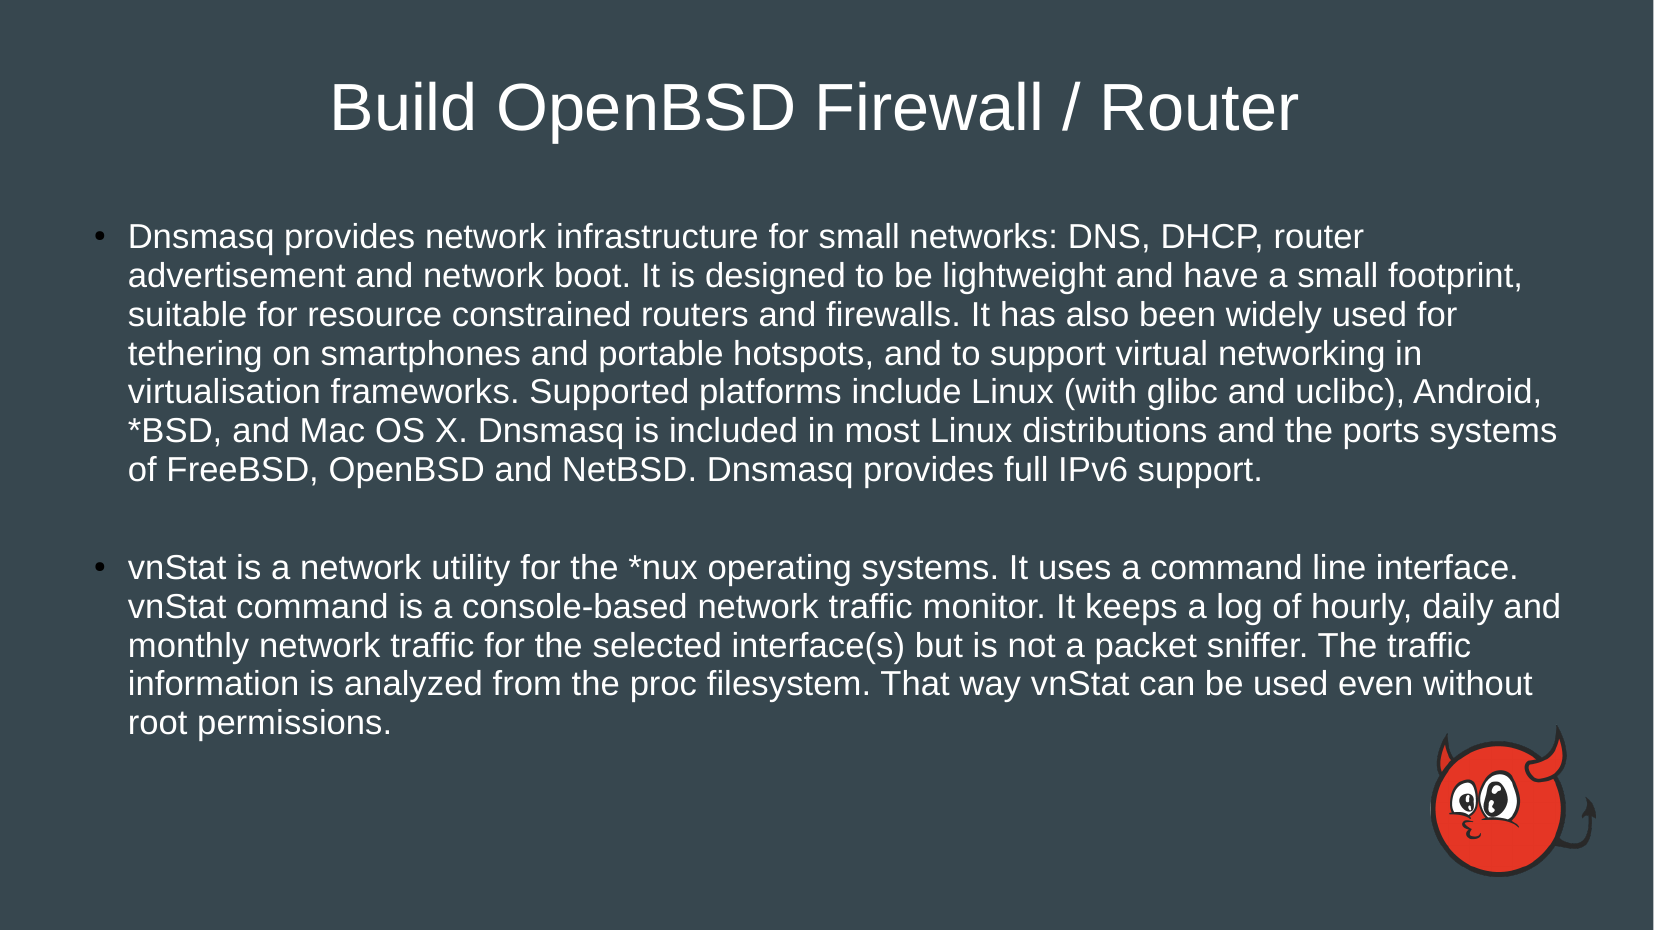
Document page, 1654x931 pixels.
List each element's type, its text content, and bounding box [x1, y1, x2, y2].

picture [1427, 717, 1598, 888]
title Build OpenBSD Firewall / Router [105, 30, 1525, 186]
list Dnsmasq provides network infrastructure for small networks: DNS, DHCP, router advertisement and network boot. It is designed to be lightweight and have a small footprint, suitable for resource constrained routers and firewalls. It has also been widely used for tethering on smartphones and portable hotspots, and to support virtual networking in virtualisation frameworks. Supported platforms include Linux (with glibc and uclibc), Android, *BSD, and Mac OS X. Dnsmasq is included in most Linux distributions and the ports systems of FreeBSD, OpenBSD and NetBSD. Dnsmasq provides full IPv6 support. vnStat is a network utility for the *nux operating systems. It uses a command line interface. vnStat command is a console-based network traffic monitor. It keeps a log of hourly, daily and monthly network traffic for the selected interface(s) but is not a packet sniffer. The traffic information is analyzed from the proc filesystem. That way vnStat can be used even without root permissions. [82, 217, 1571, 757]
